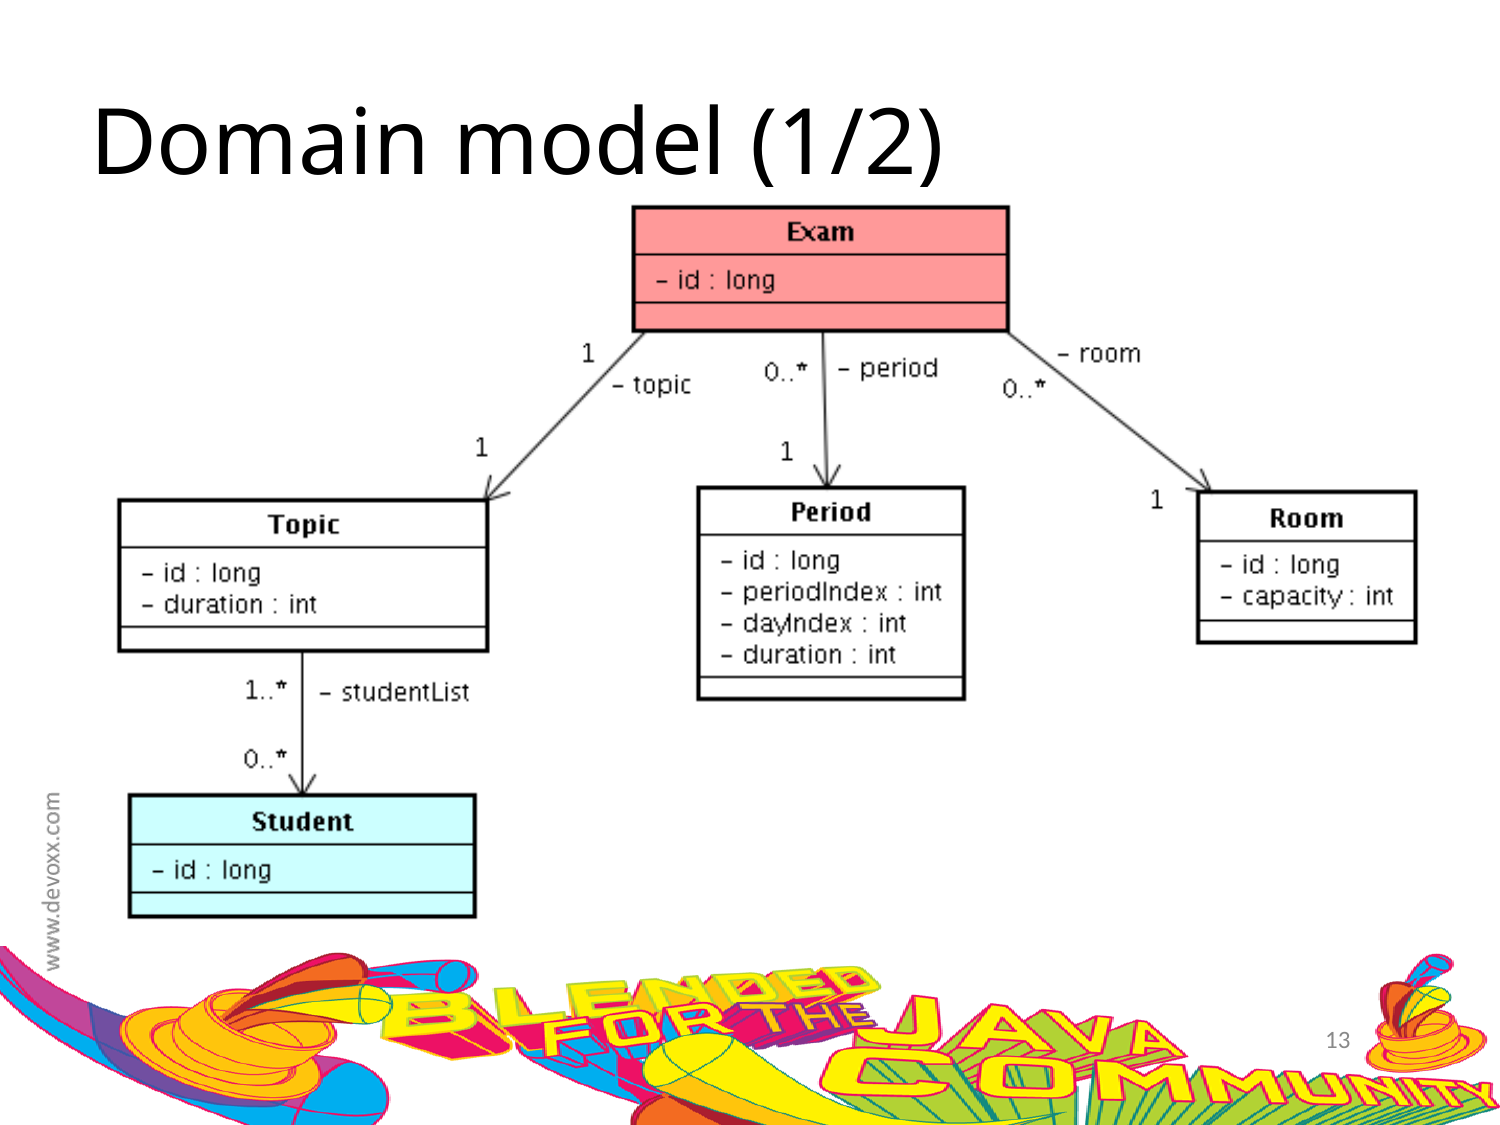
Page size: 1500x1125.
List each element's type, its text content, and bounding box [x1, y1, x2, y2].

picture [99, 187, 1437, 938]
title Domain model (1/2) [75, 45, 1426, 233]
picture [0, 757, 1500, 1125]
